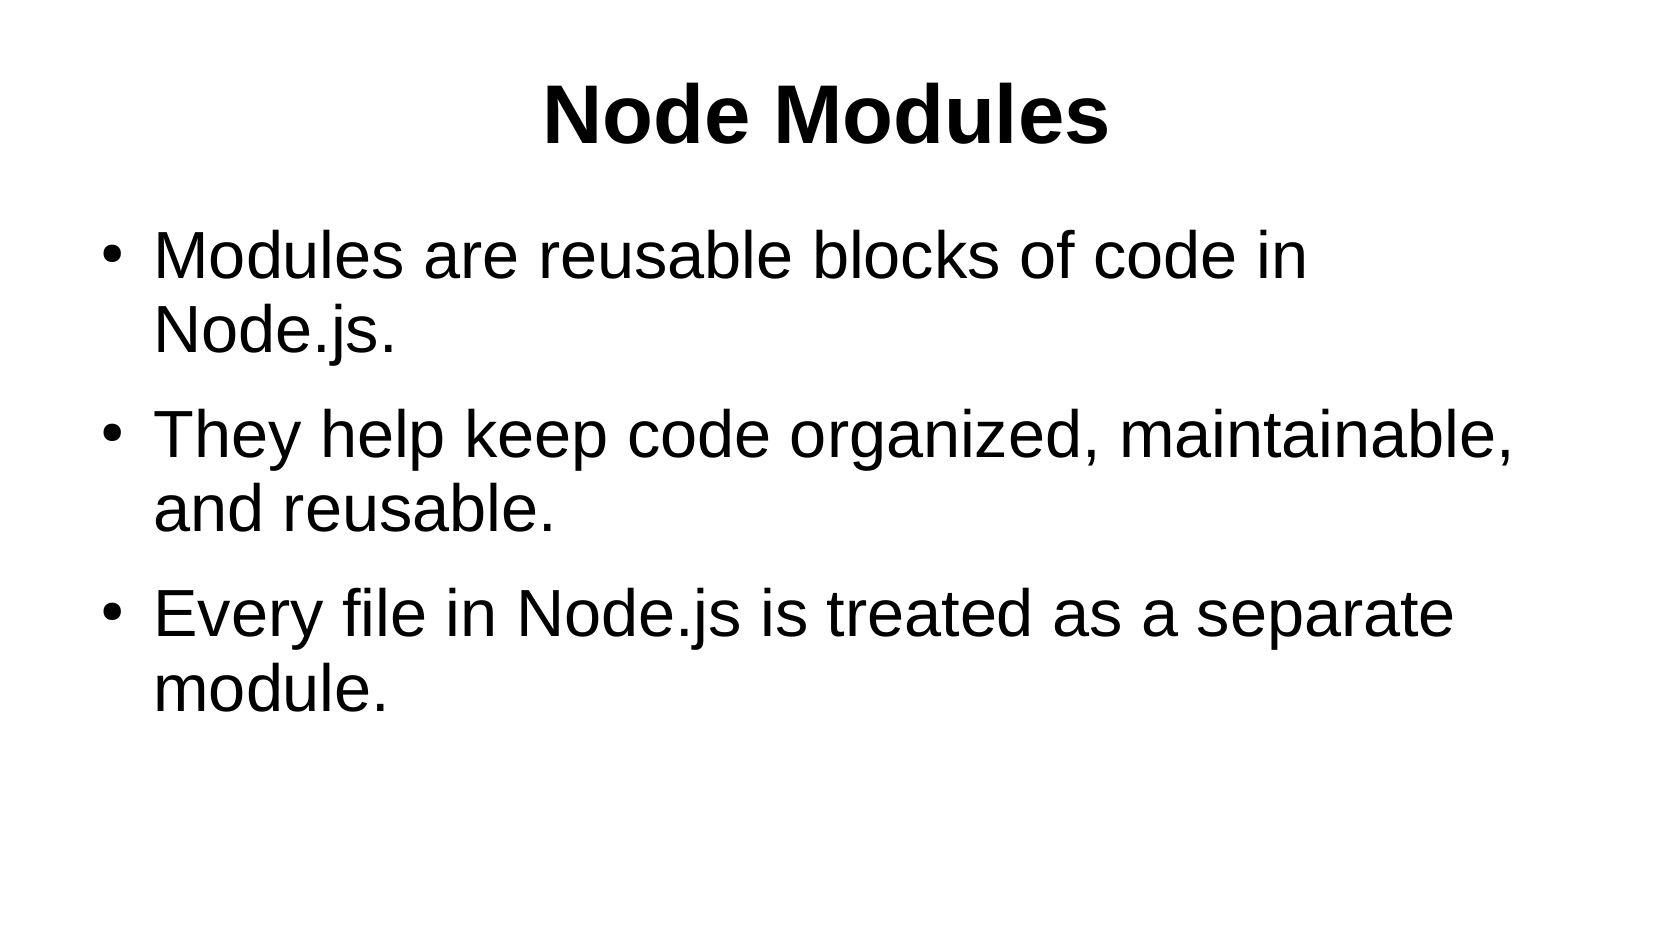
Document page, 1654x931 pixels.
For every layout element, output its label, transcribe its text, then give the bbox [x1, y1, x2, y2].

list Modules are reusable blocks of code in Node.js. They help keep code organized, maintainable, and reusable. Every file in Node.js is treated as a separate module. [82, 217, 1571, 758]
title Node Modules [82, 37, 1571, 193]
